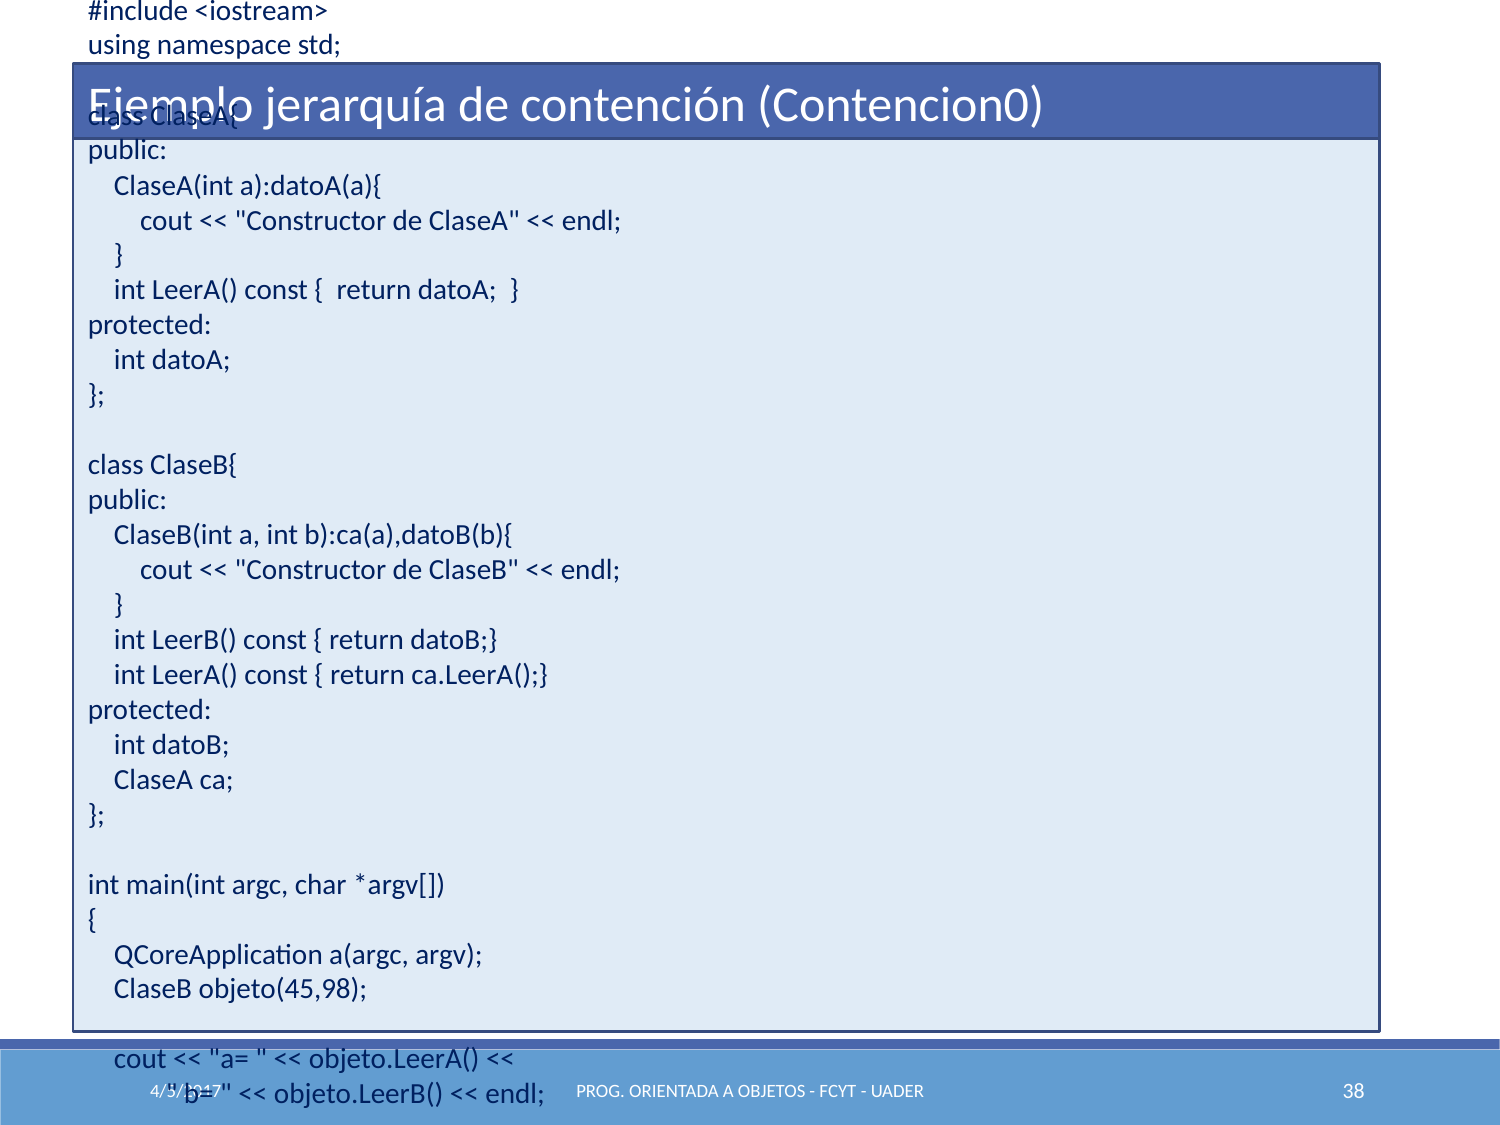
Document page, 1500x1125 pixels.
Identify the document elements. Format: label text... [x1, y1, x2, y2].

slide_number 4/5/2017 [135, 1059, 440, 1120]
slide_number <número> [1218, 1059, 1380, 1120]
footer Prog. Orientada a Objetos - FCyT - UADER [453, 1059, 1047, 1120]
text_box Ejemplo jerarquía de contención (Contencion0) [73, 63, 1380, 138]
text_box #include <QCoreApplication> #include <iostream> using namespace std; class ClaseA{ public: ClaseA(int a):datoA(a){ cout << "Constructor de ClaseA" << endl; } int LeerA() const { return datoA; } protected: int datoA; }; class ClaseB{ public: ClaseB(int a, int b):ca(a),datoB(b){ cout << "Constructor de ClaseB" << endl; } int LeerB() const { return datoB;} int LeerA() const { return ca.LeerA();} protected: int datoB; ClaseA ca; }; int main(int argc, char *argv[]) { QCoreApplication a(argc, argv); ClaseB objeto(45,98); cout << "a= " << objeto.LeerA() << " b= " << objeto.LeerB() << endl; return a.exec(); } [73, 138, 1380, 1032]
